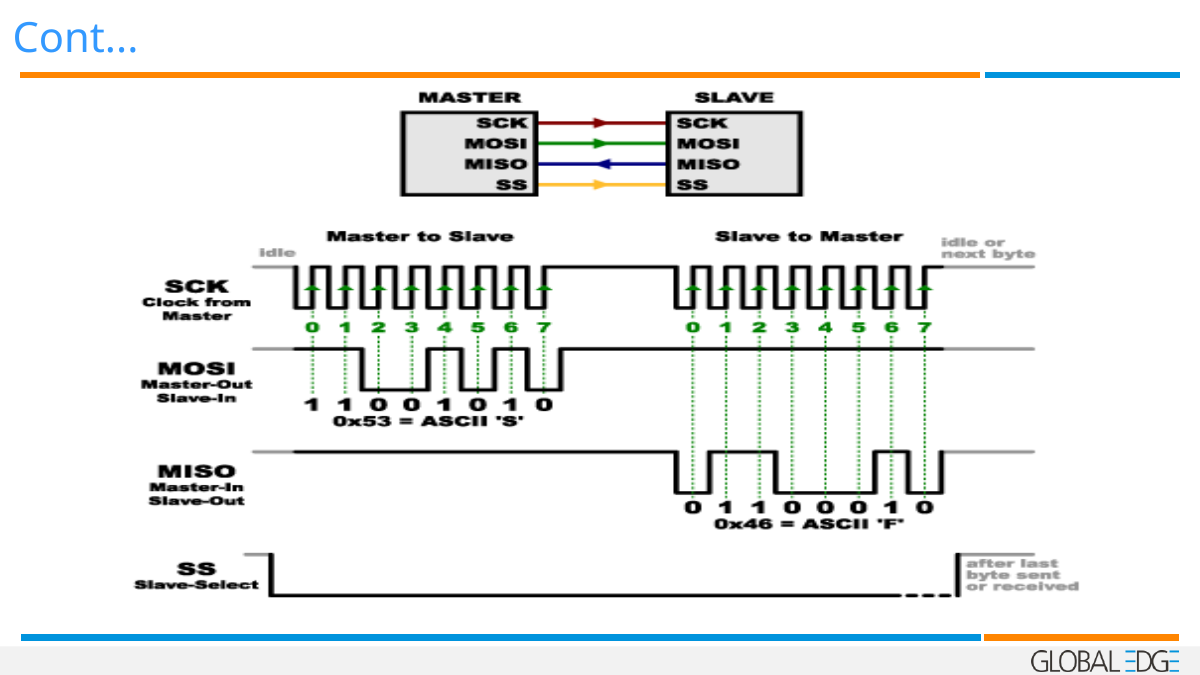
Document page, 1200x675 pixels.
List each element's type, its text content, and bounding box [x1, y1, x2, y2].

picture [1031, 650, 1179, 672]
title Cont... [12, 9, 1088, 63]
picture [106, 82, 1099, 606]
list [23, 73, 1170, 606]
